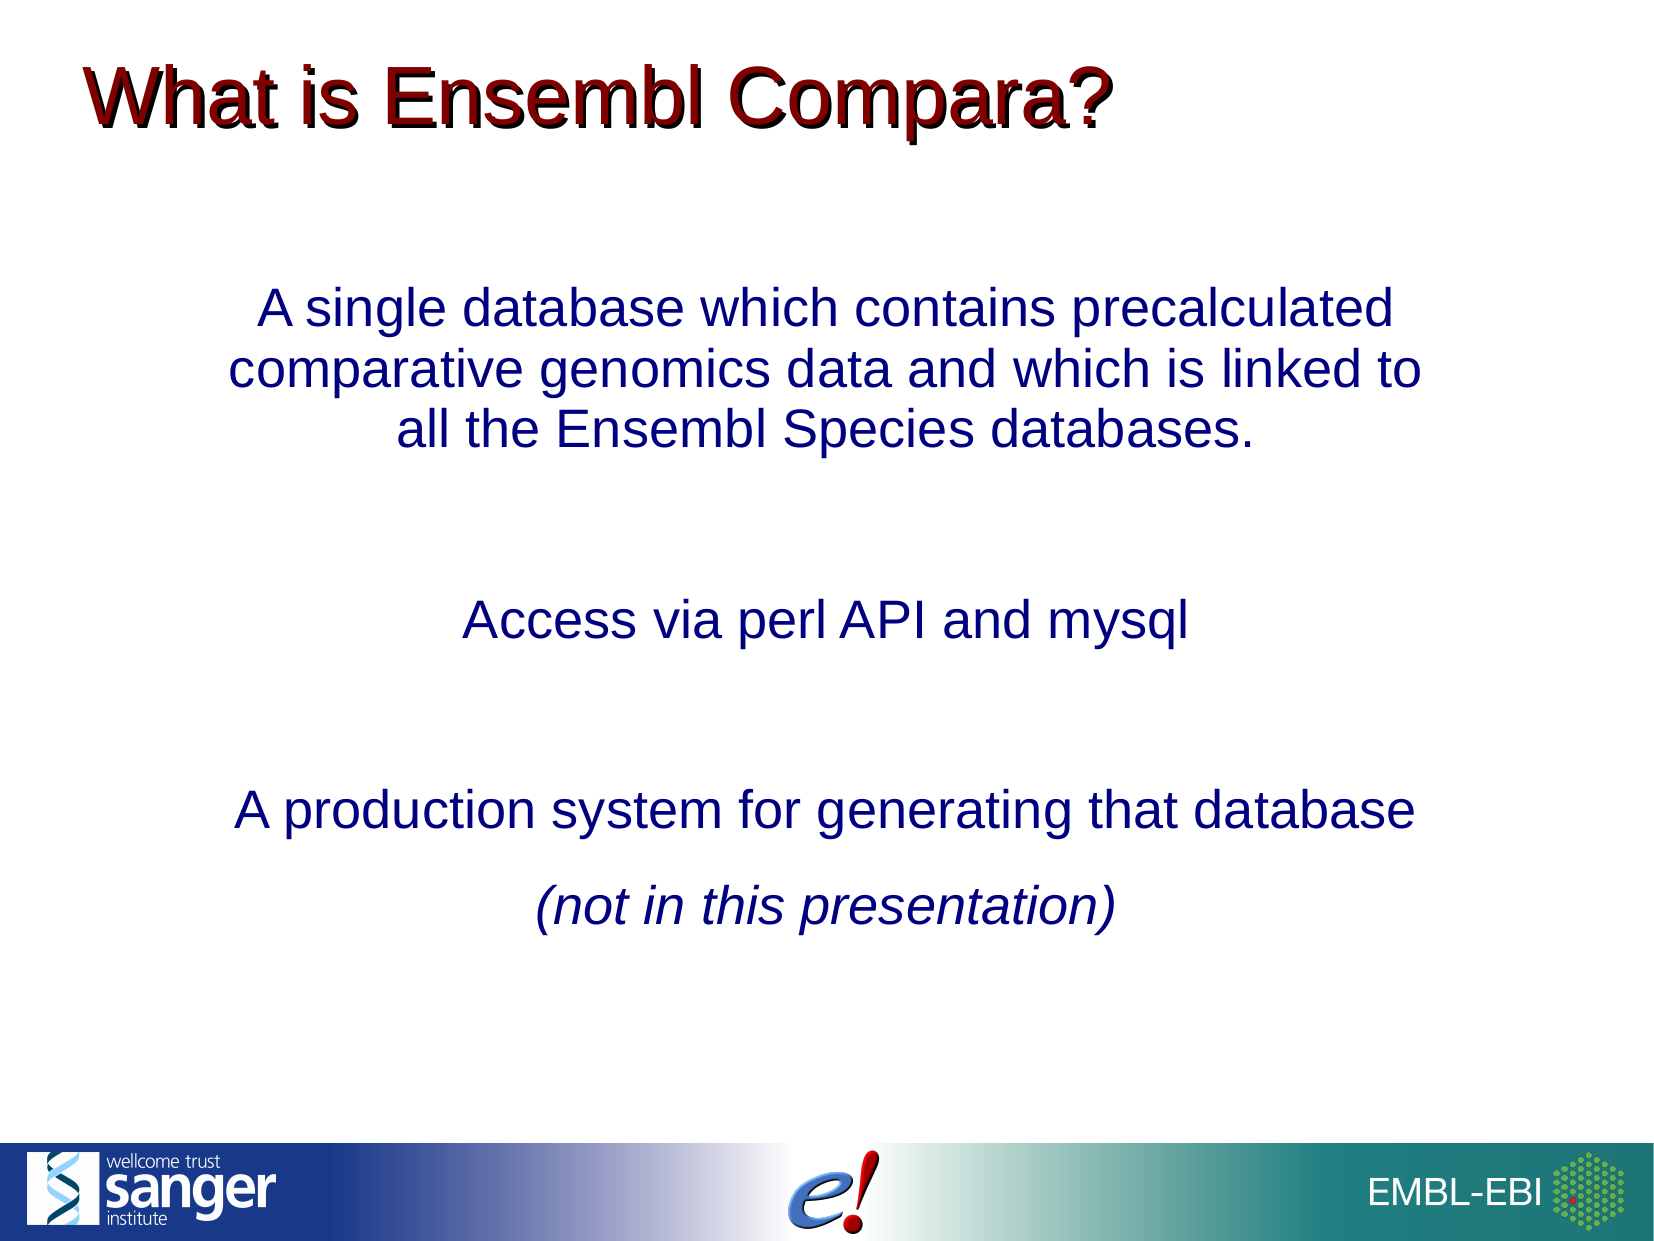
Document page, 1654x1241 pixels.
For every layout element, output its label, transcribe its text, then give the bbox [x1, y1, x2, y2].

title What is Ensembl Compara? [82, 49, 1571, 257]
list A single database which contains precalculated comparative genomics data and which is linked to all the Ensembl Species databases. Access via perl API and mysql A production system for generating that database (not in this presentation)‏ [200, 277, 1453, 1075]
picture [0, 1143, 1654, 1241]
